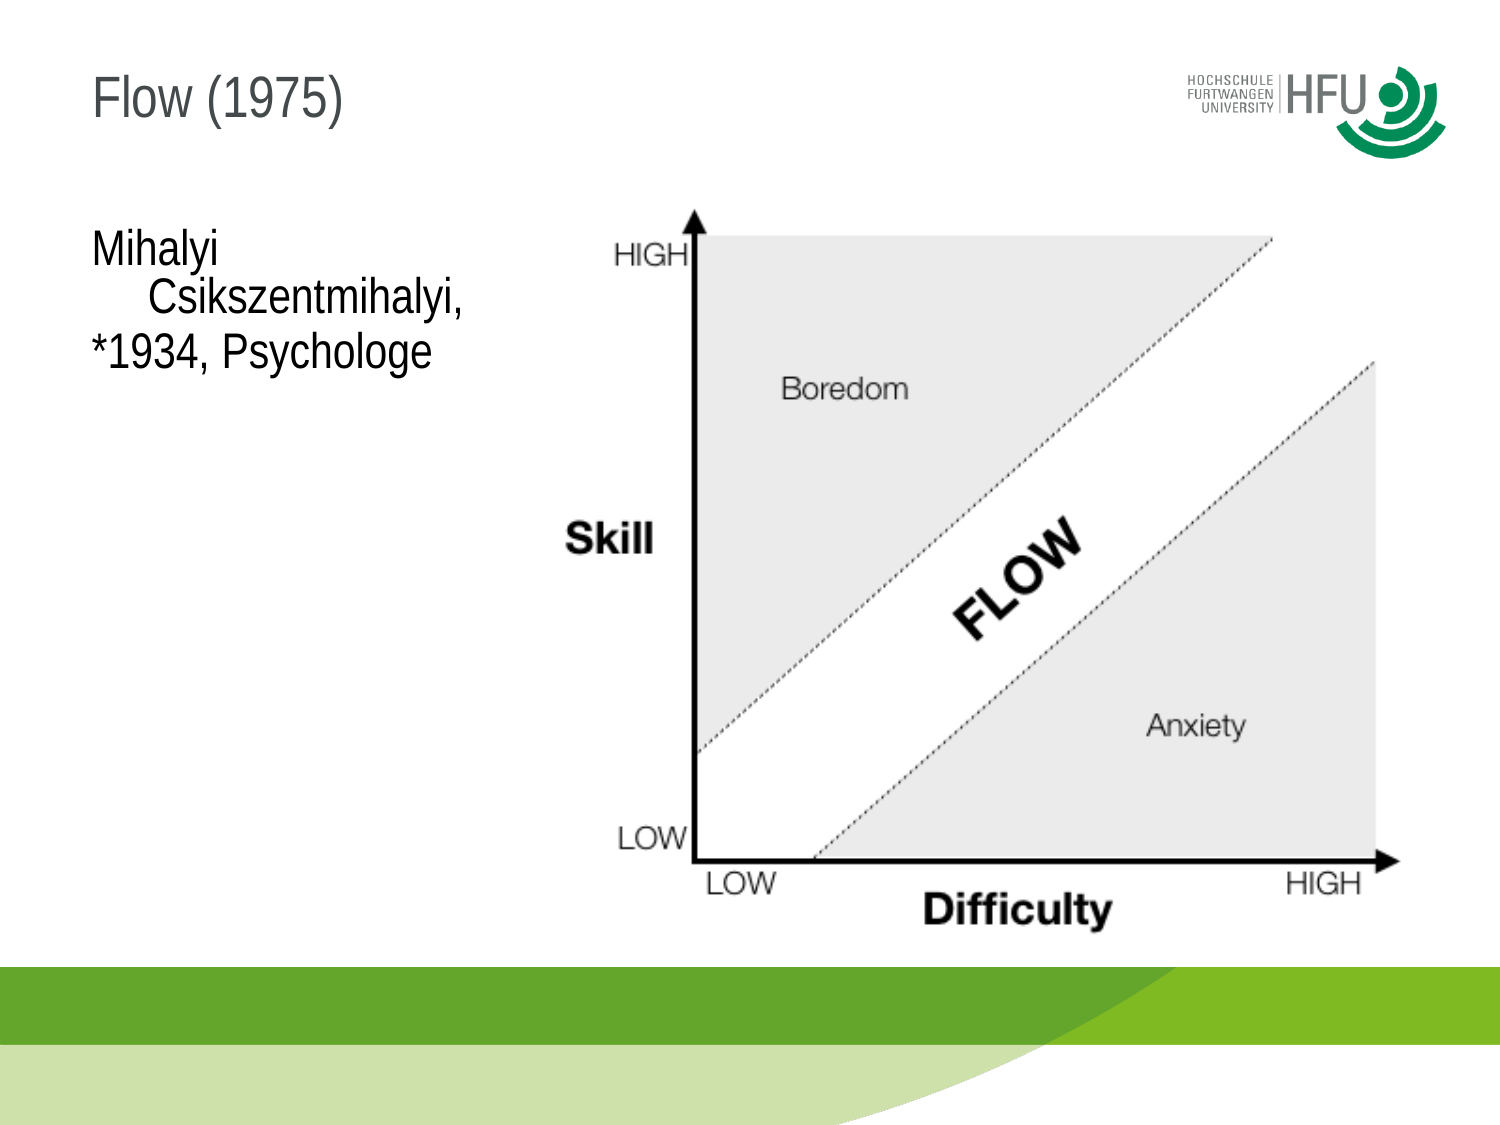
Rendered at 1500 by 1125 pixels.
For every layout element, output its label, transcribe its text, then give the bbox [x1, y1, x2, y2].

list Mihalyi Csikszentmihalyi, *1934, Psychologe [76, 219, 538, 386]
picture [0, 967, 1500, 1125]
title Flow (1975) [77, 64, 1353, 153]
picture [538, 172, 1459, 953]
picture [1166, 53, 1454, 164]
